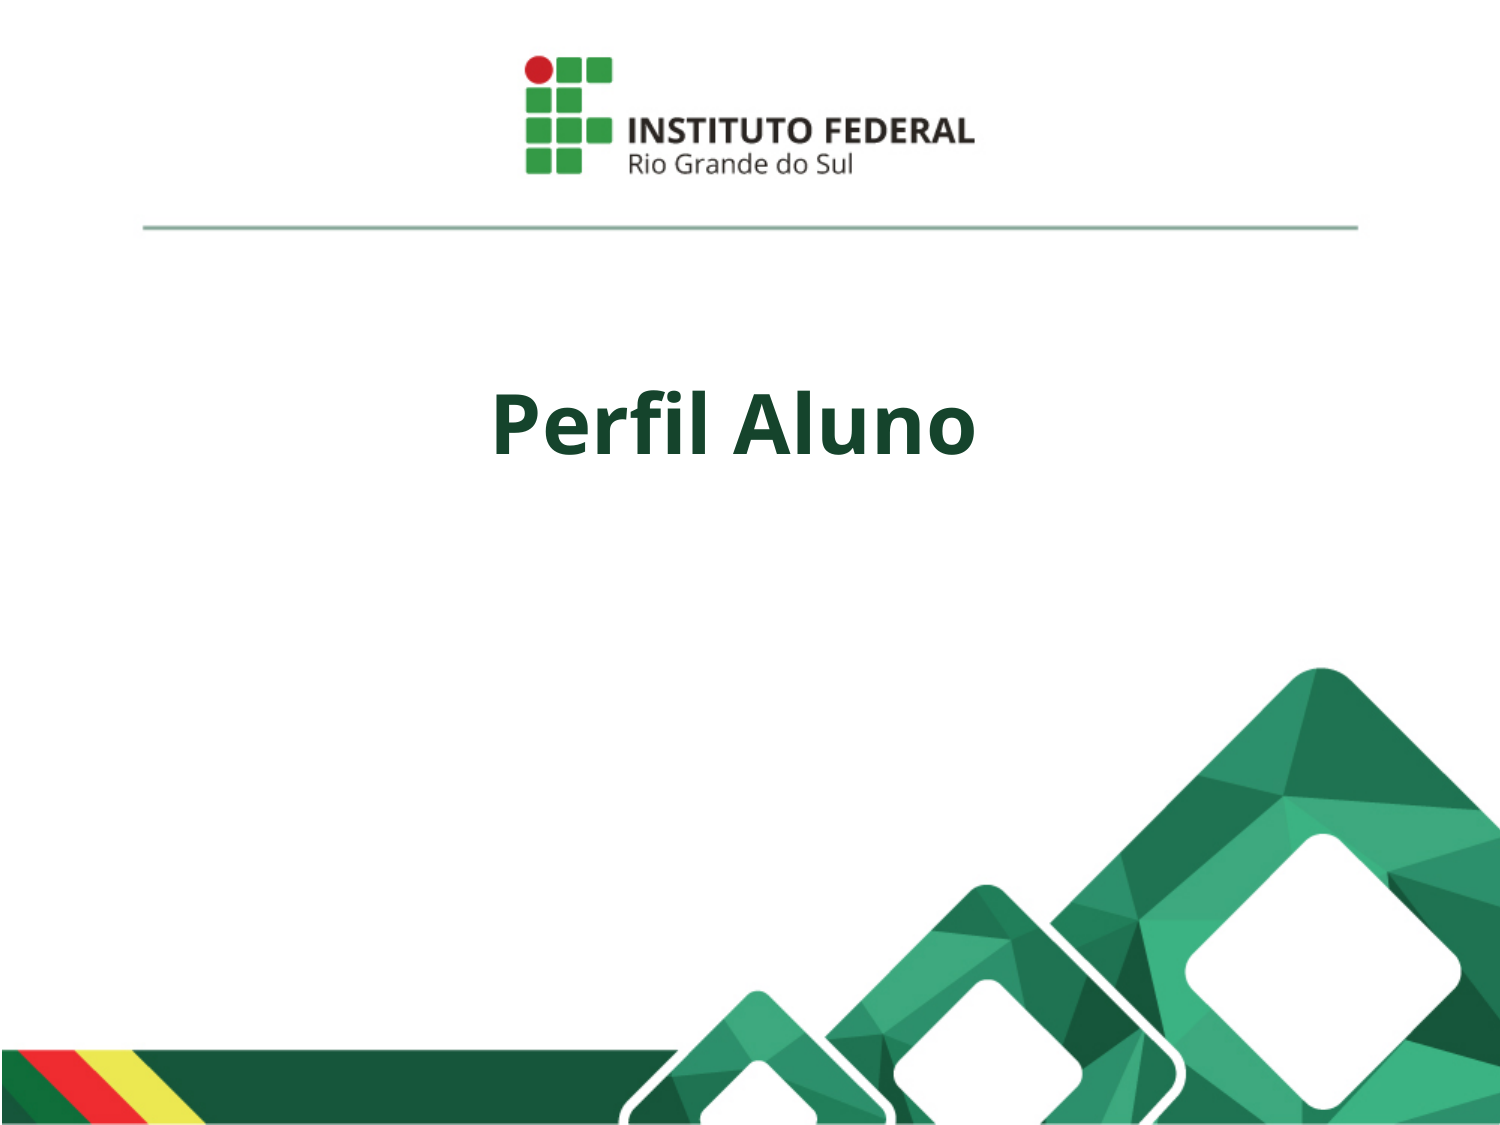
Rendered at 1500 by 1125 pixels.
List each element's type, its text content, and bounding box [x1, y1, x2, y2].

text_box Perfil Aluno [220, 357, 1248, 470]
picture [2, 0, 1500, 1125]
